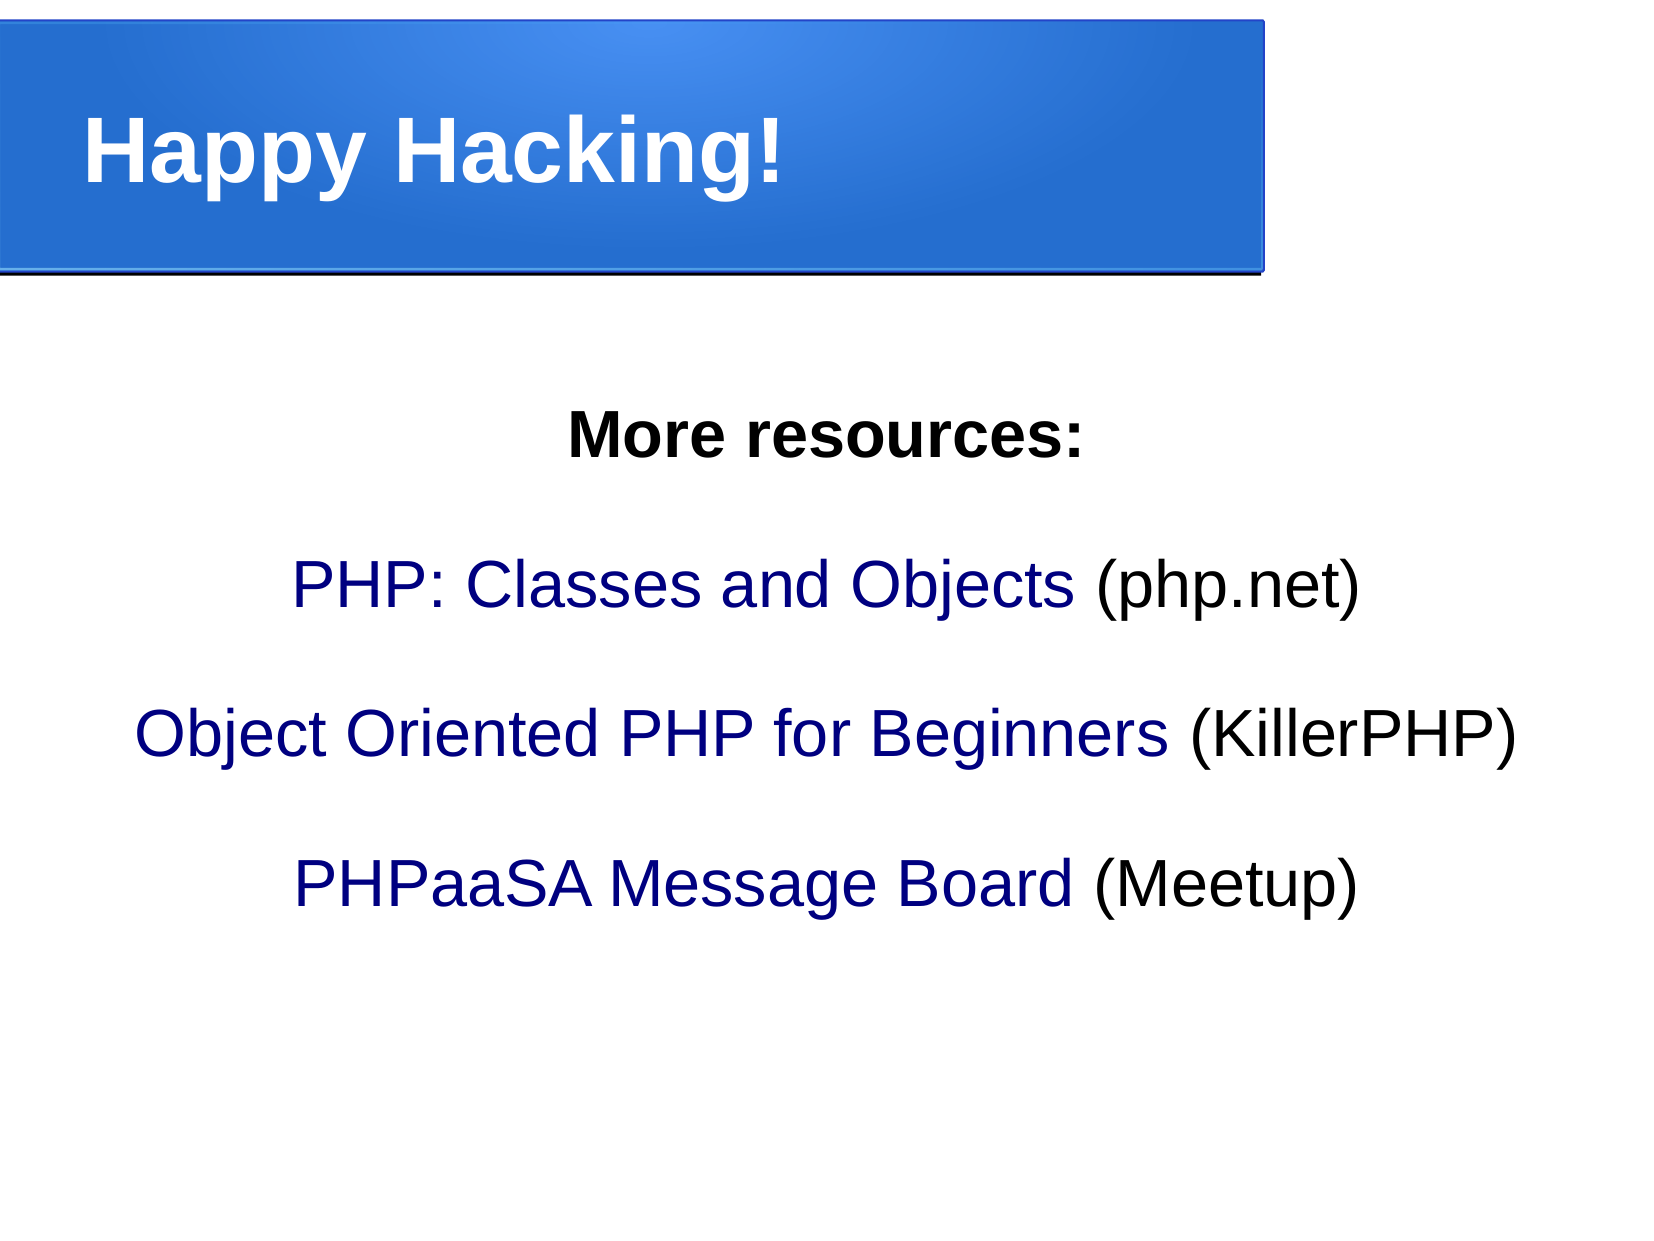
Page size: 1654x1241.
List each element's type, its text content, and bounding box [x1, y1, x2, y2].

title Happy Hacking! [82, 47, 1235, 252]
subtitle More resources: PHP: Classes and Objects (php.net) Object Oriented PHP for Beginners (KillerPHP) PHPaaSA Message Board (Meetup) [82, 299, 1571, 1019]
